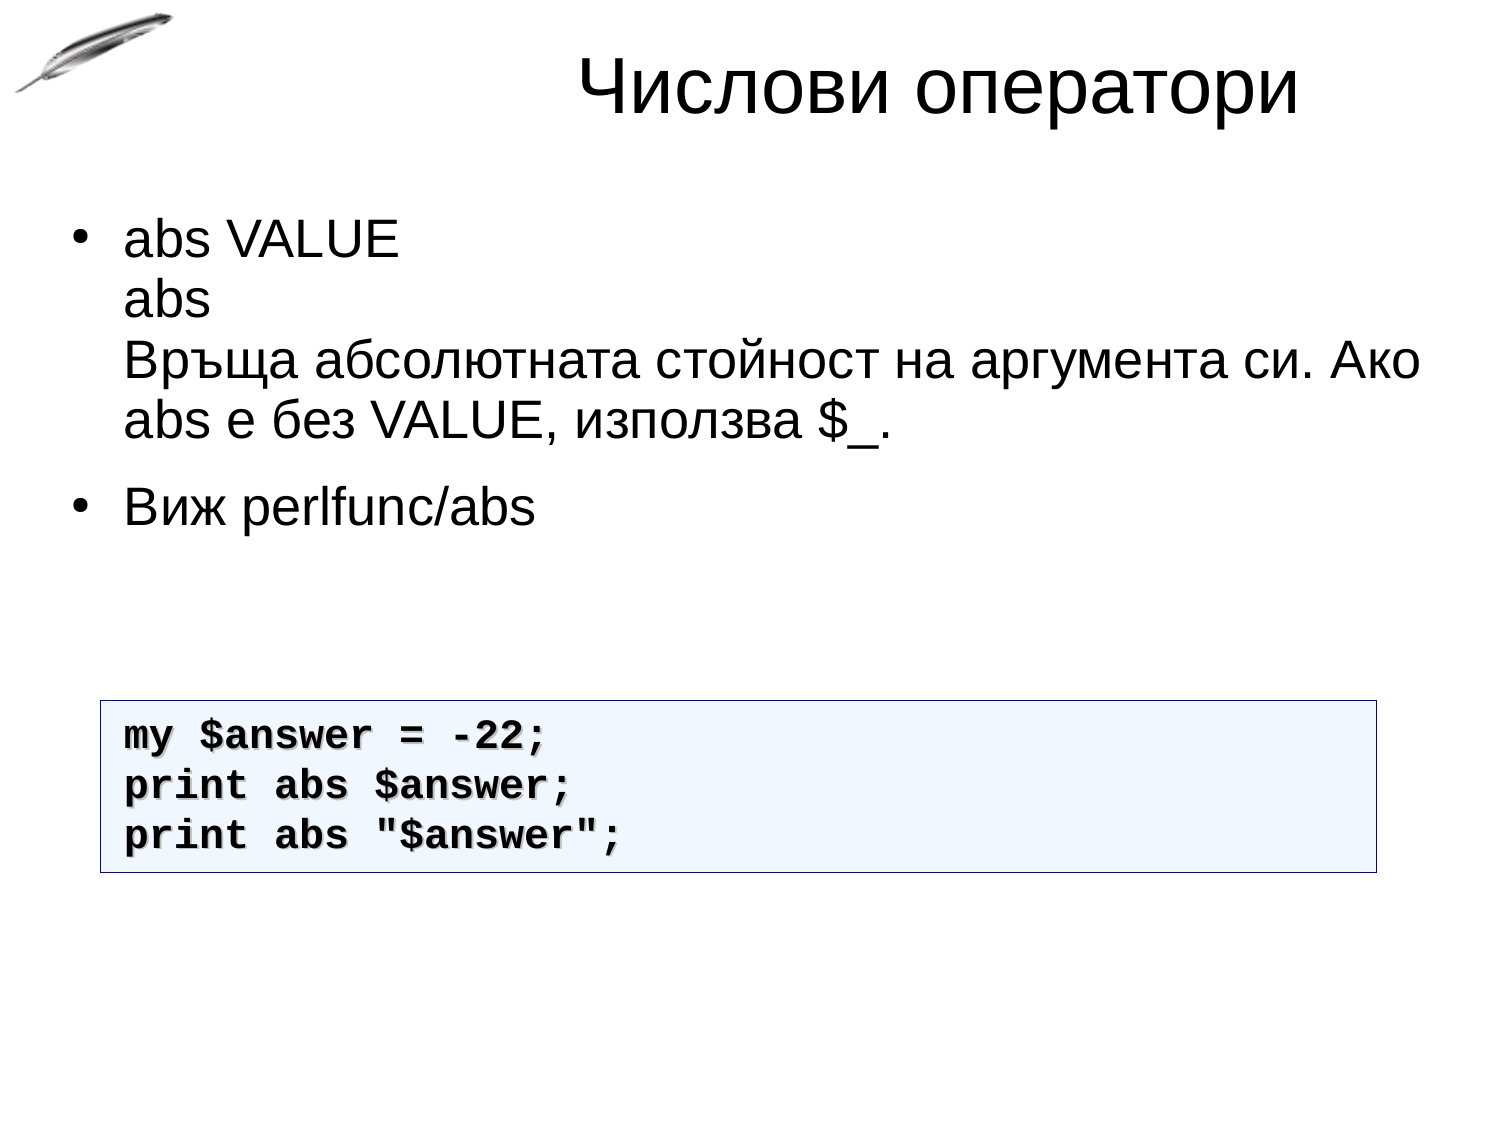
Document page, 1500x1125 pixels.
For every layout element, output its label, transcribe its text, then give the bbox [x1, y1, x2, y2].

text_box my $answer = -22; print abs $answer; print abs "$answer"; [100, 700, 1377, 873]
title Числови оператори [419, 0, 1459, 176]
list abs VALUE abs Връща абсолютната стойност на аргумента си. Ако abs е без VALUE, използва $_. Виж perlfunc/abs [53, 207, 1447, 1084]
picture [11, 11, 179, 95]
